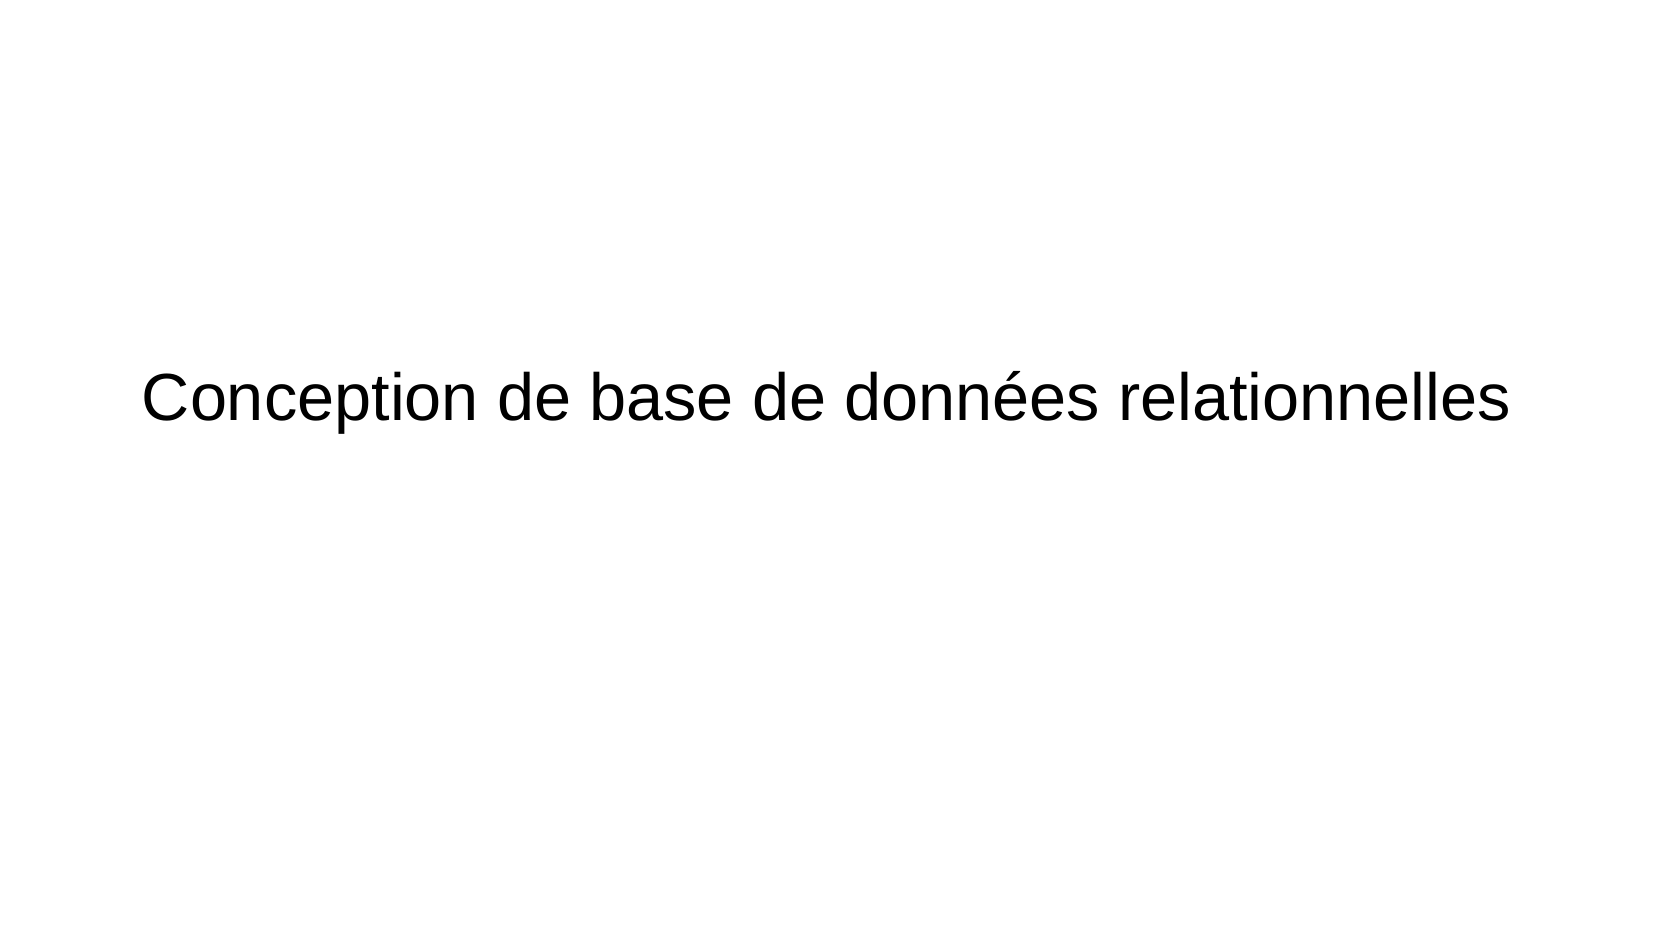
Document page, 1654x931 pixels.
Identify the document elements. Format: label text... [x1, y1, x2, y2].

subtitle Conception de base de données relationnelles [82, 37, 1571, 757]
